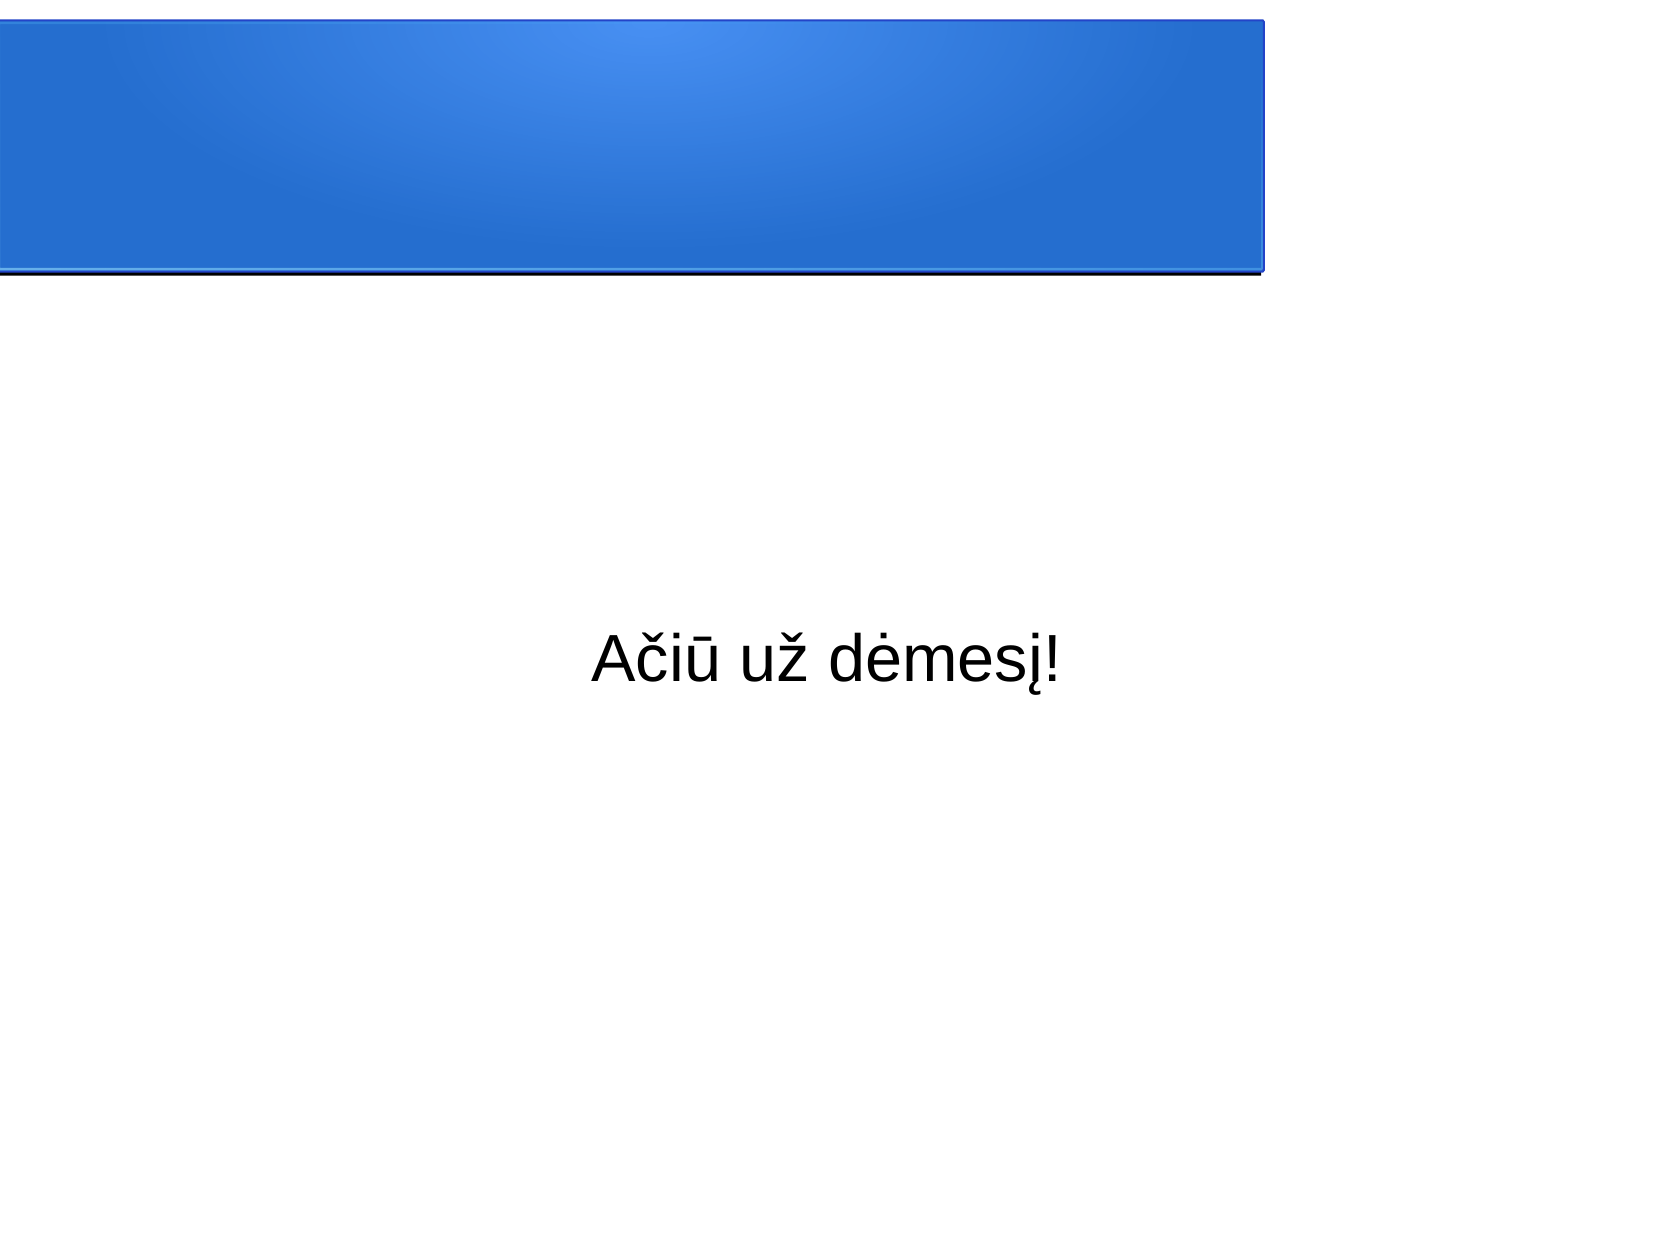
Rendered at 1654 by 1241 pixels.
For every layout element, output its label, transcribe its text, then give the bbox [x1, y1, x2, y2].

subtitle Ačiū už dėmesį! [82, 299, 1571, 1019]
